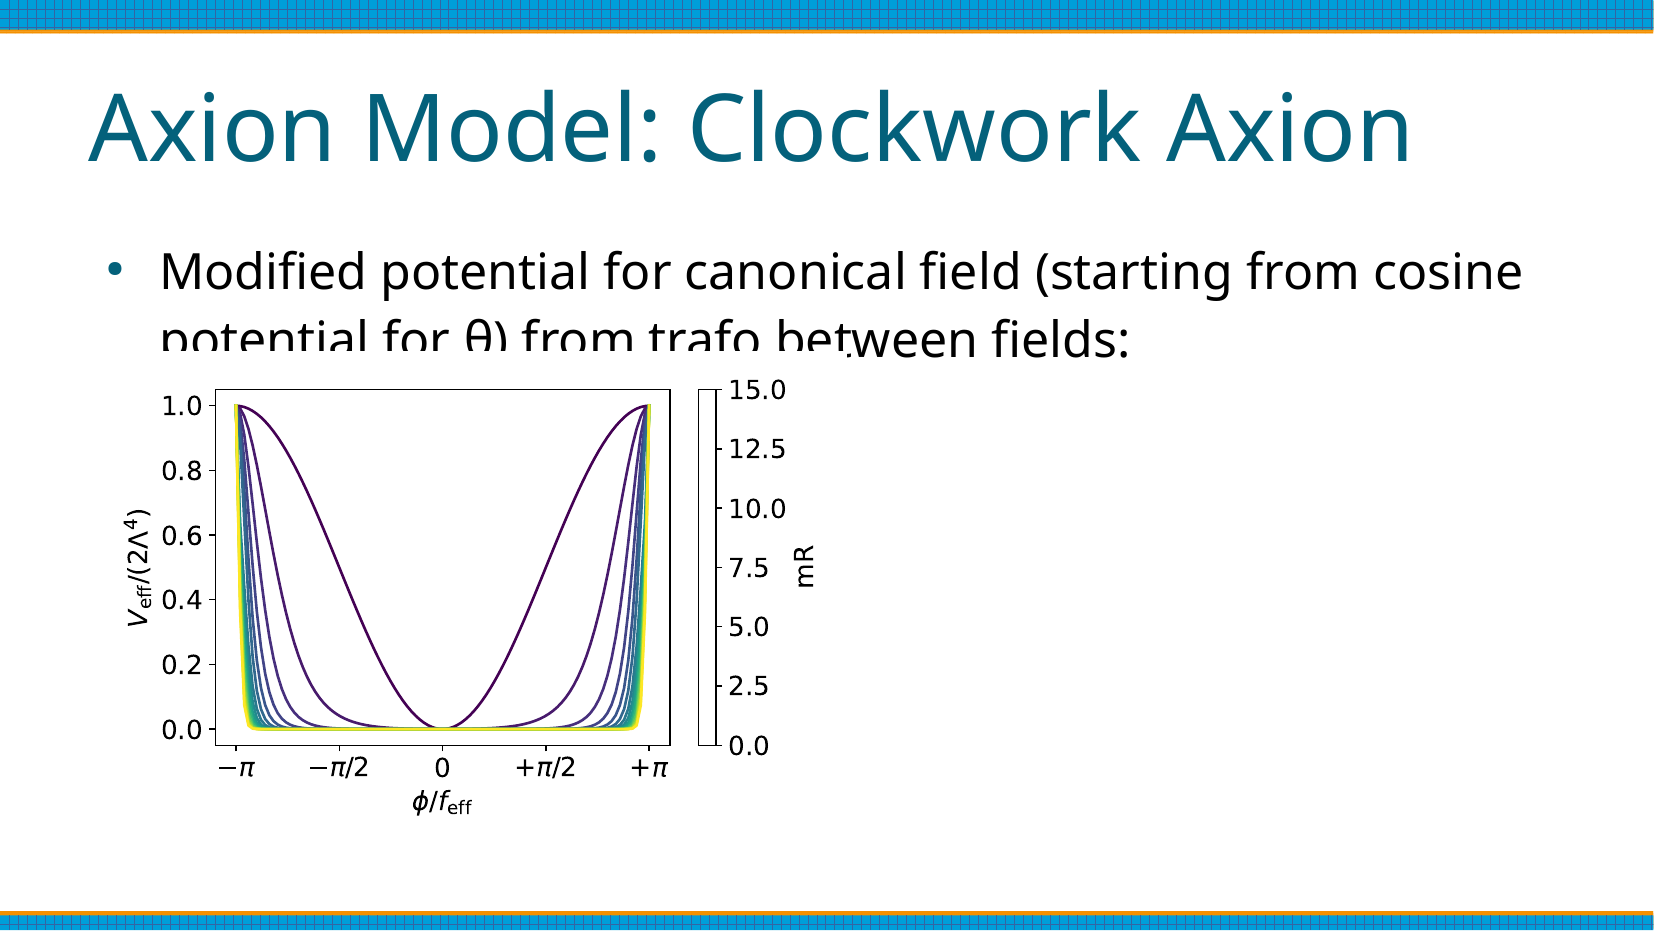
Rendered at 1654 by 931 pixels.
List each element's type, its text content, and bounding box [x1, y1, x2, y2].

picture [88, 350, 848, 857]
list Modified potential for canonical field (starting from cosine potential for θ) from trafo between fields: [88, 236, 1565, 901]
title Axion Model: Clockwork Axion [88, 44, 1565, 207]
